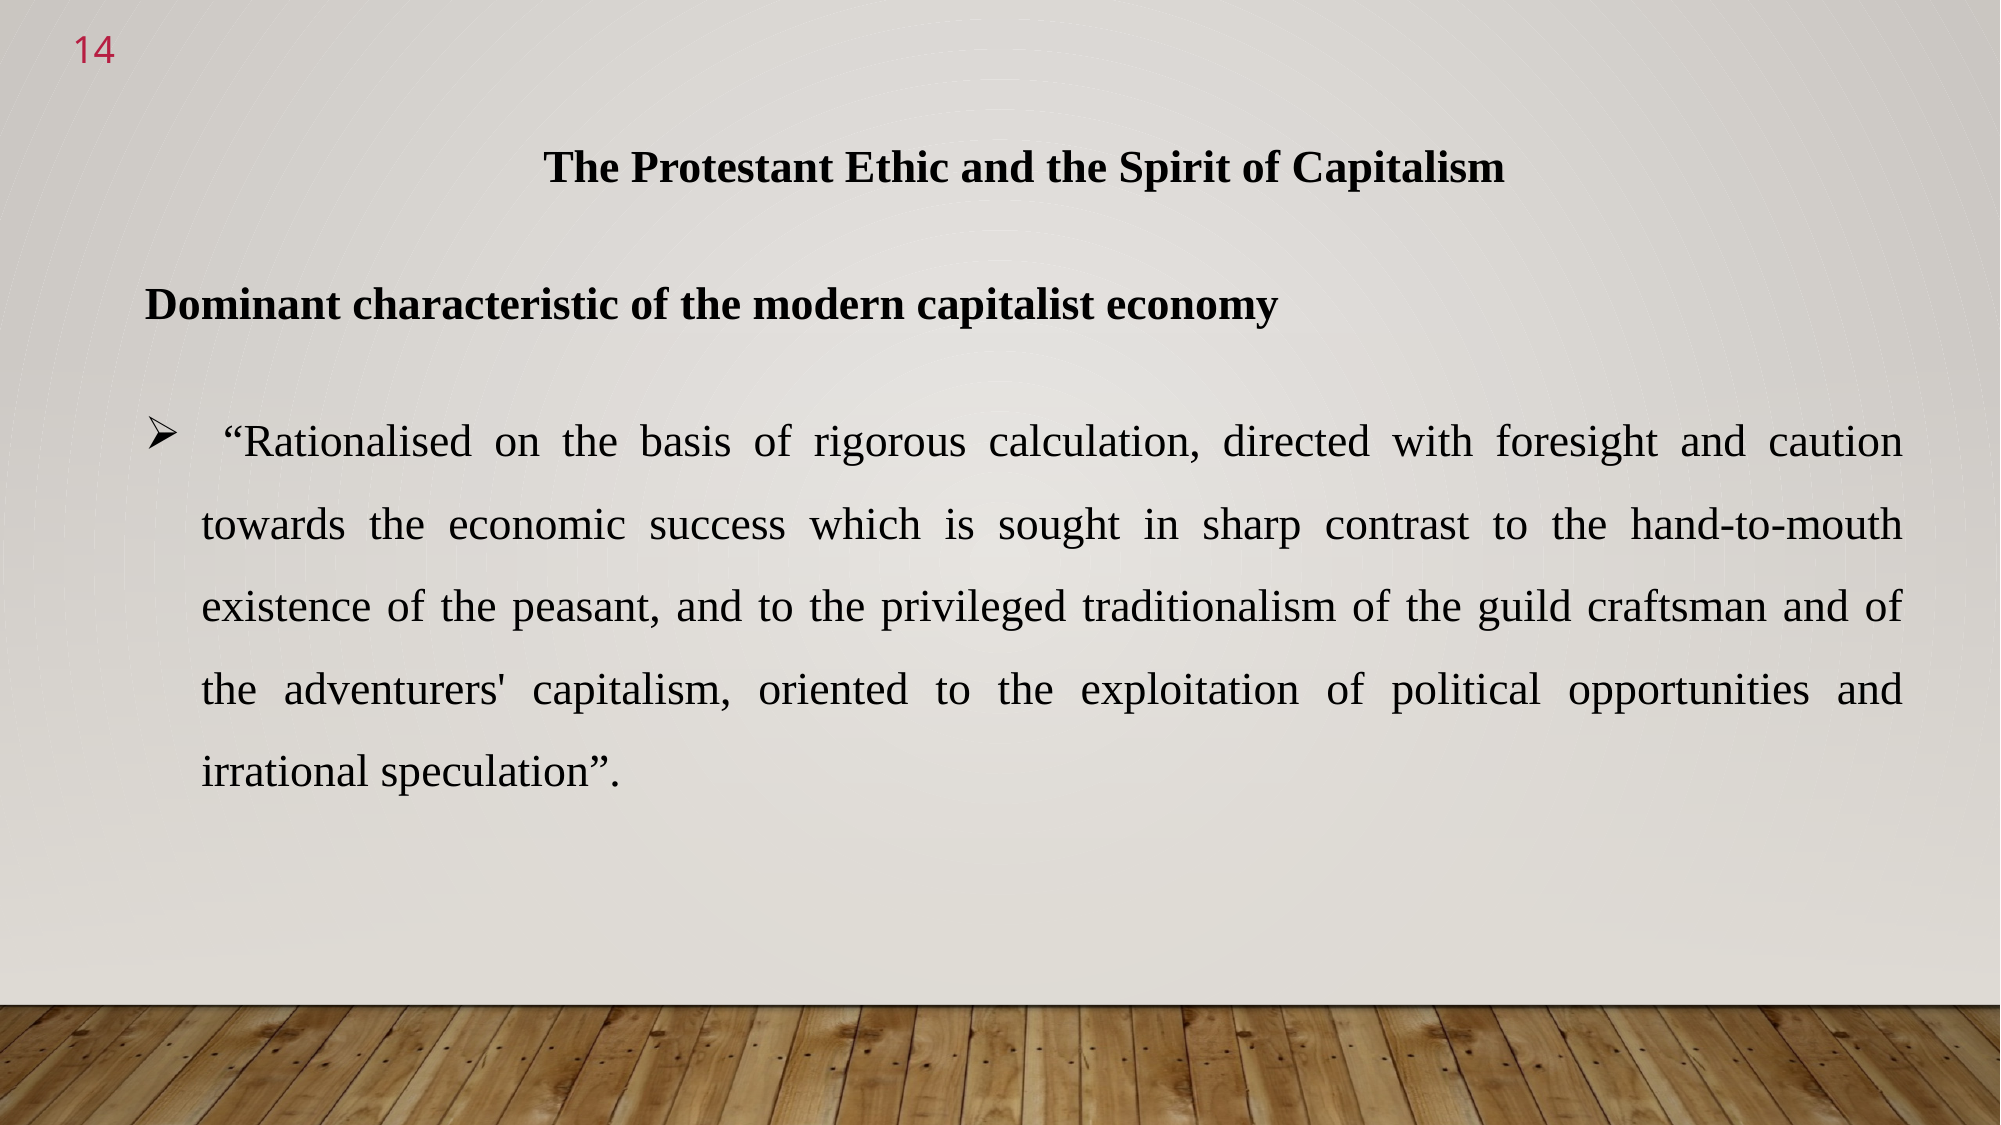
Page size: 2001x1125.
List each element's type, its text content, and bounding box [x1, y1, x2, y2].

text_box The Protestant Ethic and the Spirit of Capitalism Dominant characteristic of the modern capitalist economy “Rationalised on the basis of rigorous calculation, directed with foresight and caution towards the economic success which is sought in sharp contrast to the hand-to-mouth existence of the peasant, and to the privileged traditionalism of the guild craftsman and of the adventurers' capitalism, oriented to the exploitation of political opportunities and irrational speculation”. [130, 101, 1920, 804]
slide_number 21 [0, 18, 131, 102]
picture [0, 1005, 2000, 1125]
